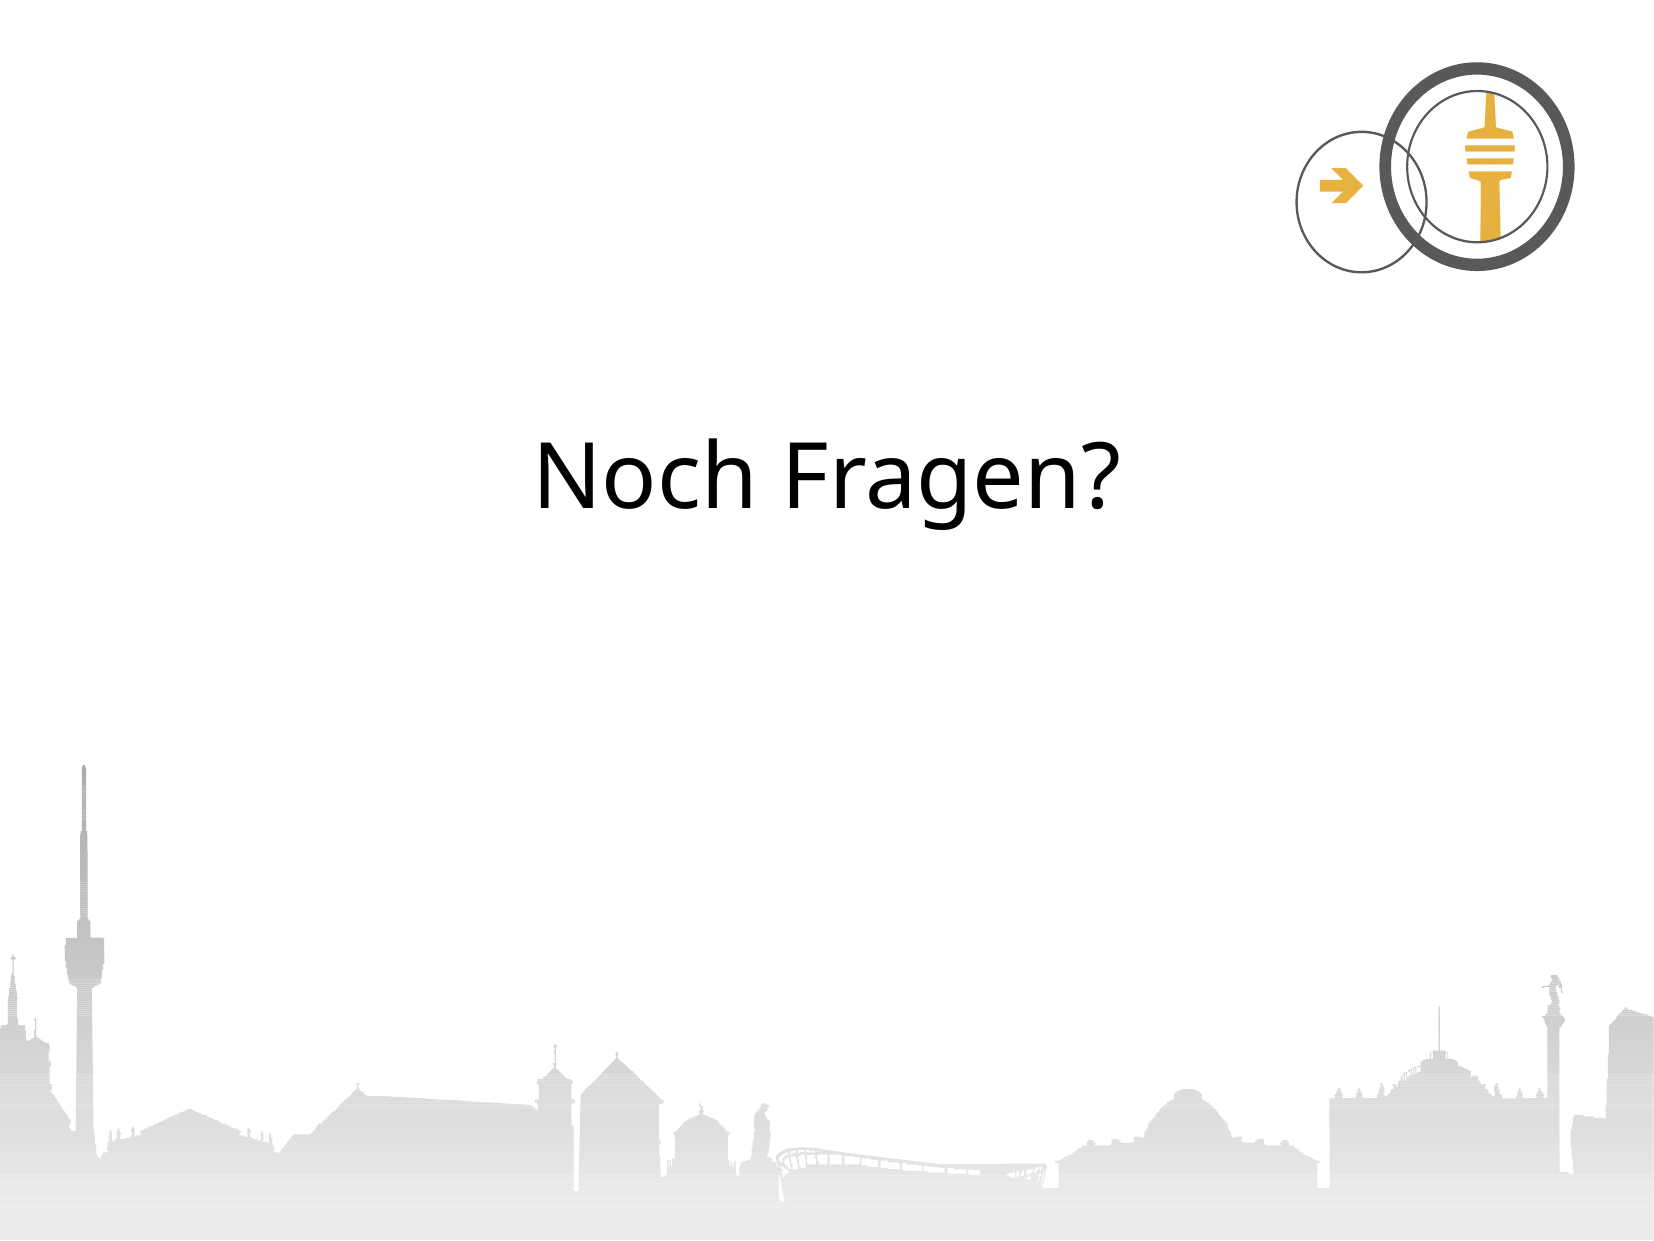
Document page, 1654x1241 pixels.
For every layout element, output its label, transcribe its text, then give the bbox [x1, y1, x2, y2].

list Noch Fragen? [82, 290, 1571, 1146]
